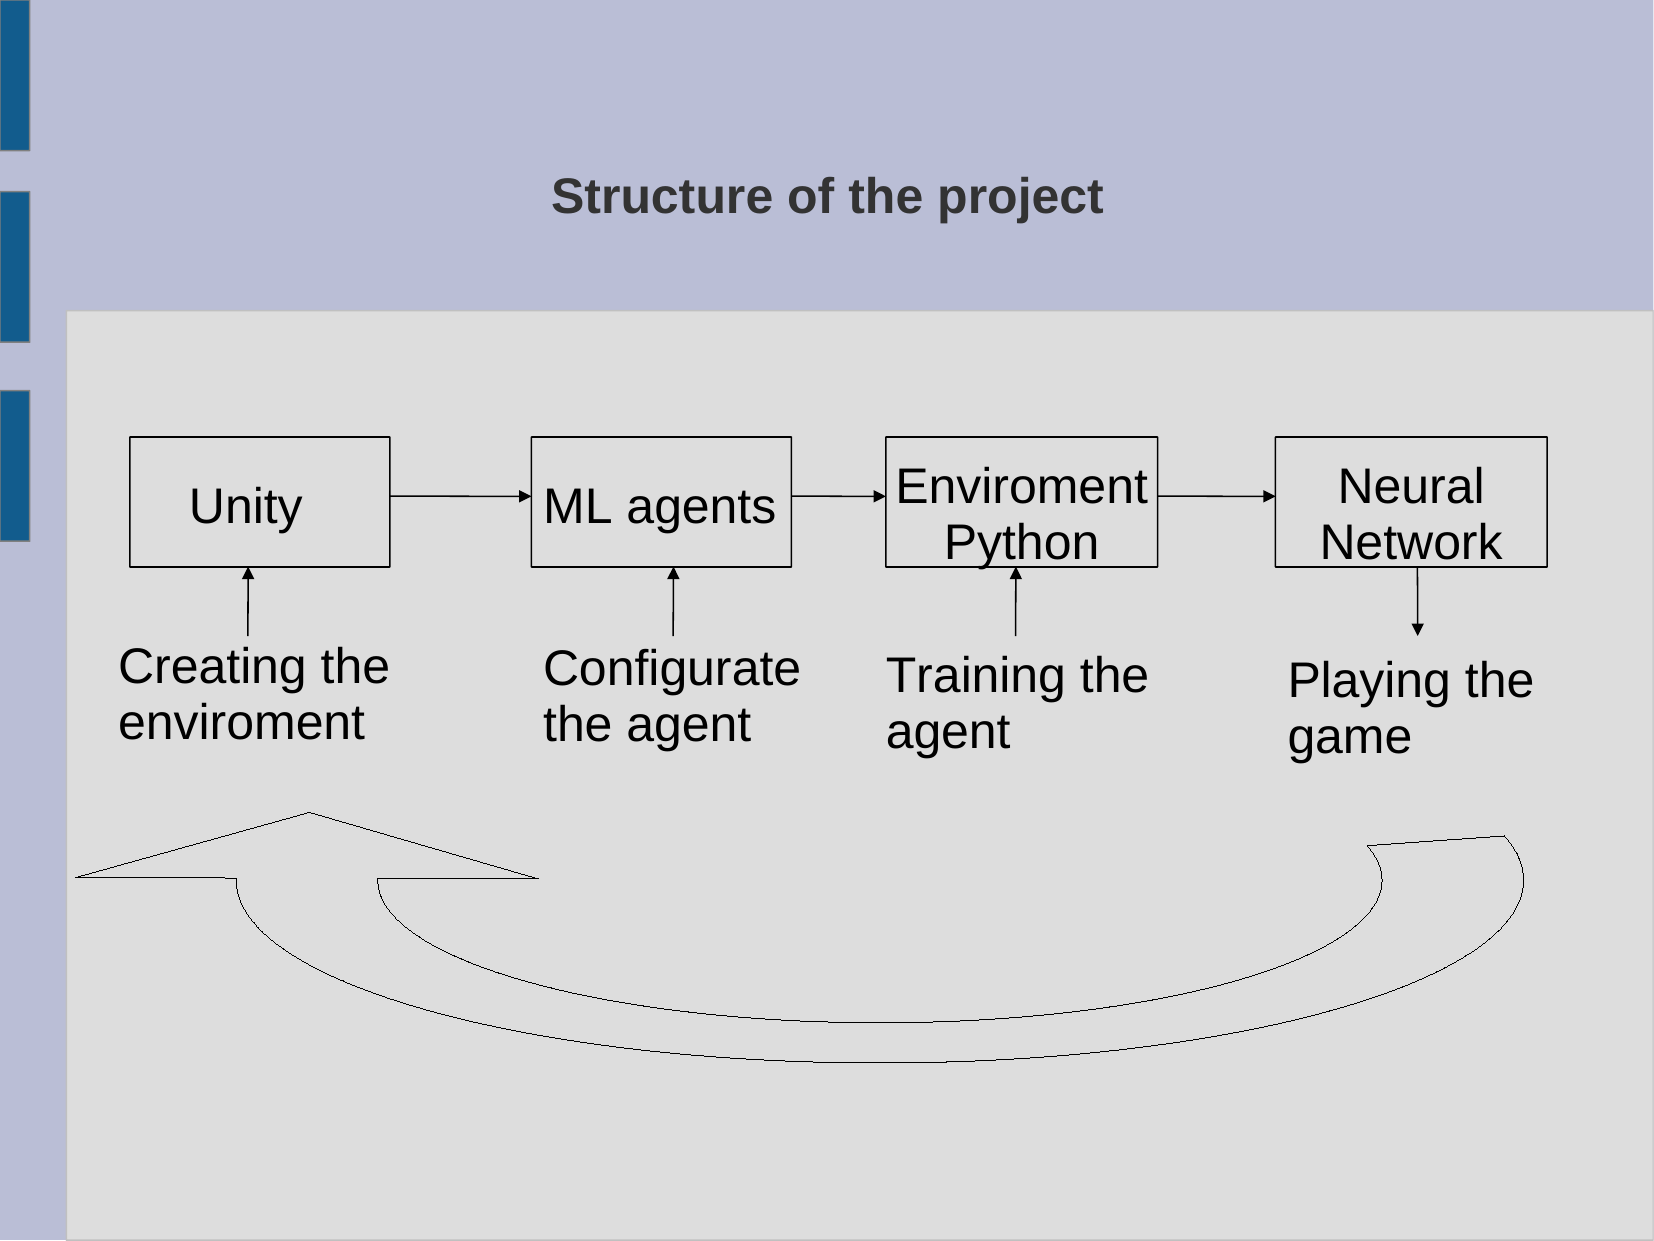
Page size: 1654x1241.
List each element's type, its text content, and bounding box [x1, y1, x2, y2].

title Structure of the project [121, 91, 1534, 299]
text_box ML agents [661, 499, 674, 520]
text_box Creating the enviroment [118, 635, 402, 804]
text_box Configurate the agent [543, 637, 804, 750]
text_box Unity [188, 475, 355, 532]
text_box Enviroment Python [885, 455, 1158, 567]
text_box ML agents [543, 475, 780, 532]
text_box Training the agent [885, 644, 1182, 756]
text_box Playing the game [1287, 649, 1560, 761]
text_box Neural Network [1275, 455, 1548, 567]
